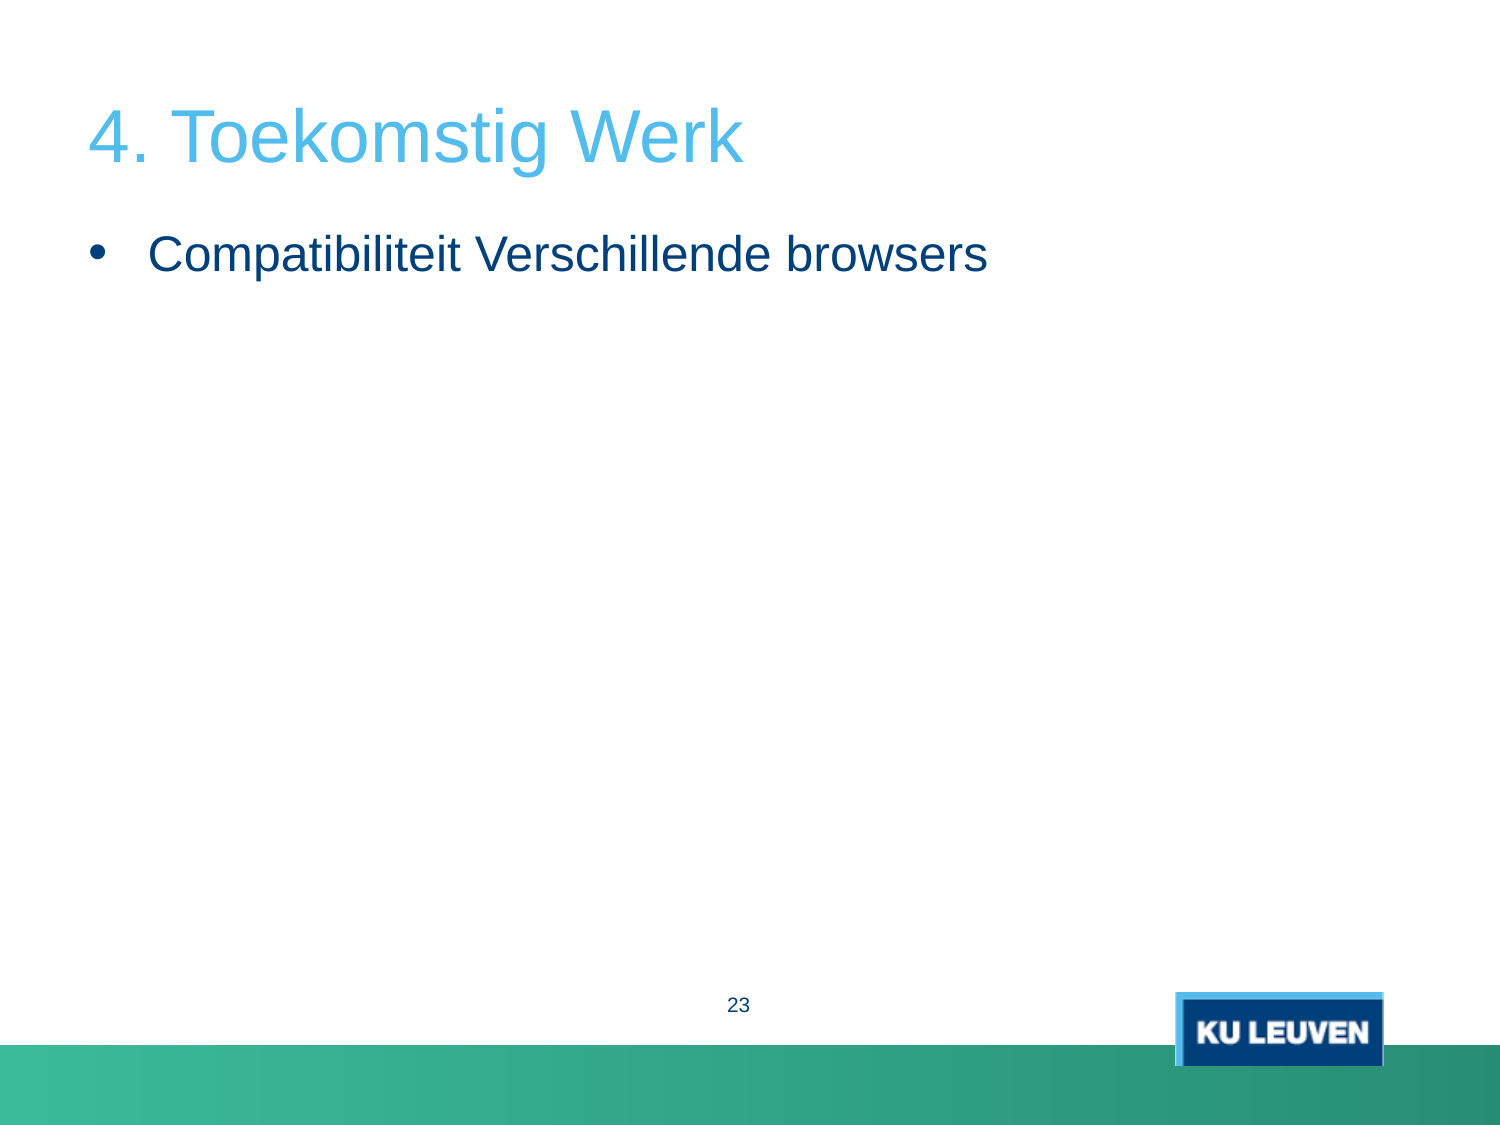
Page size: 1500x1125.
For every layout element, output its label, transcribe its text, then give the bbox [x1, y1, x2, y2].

picture [1175, 992, 1384, 1066]
list Compatibiliteit Verschillende browsers [88, 221, 1456, 948]
slide_number <number> [596, 992, 750, 1040]
title 4. Toekomstig Werk [88, 29, 1456, 178]
